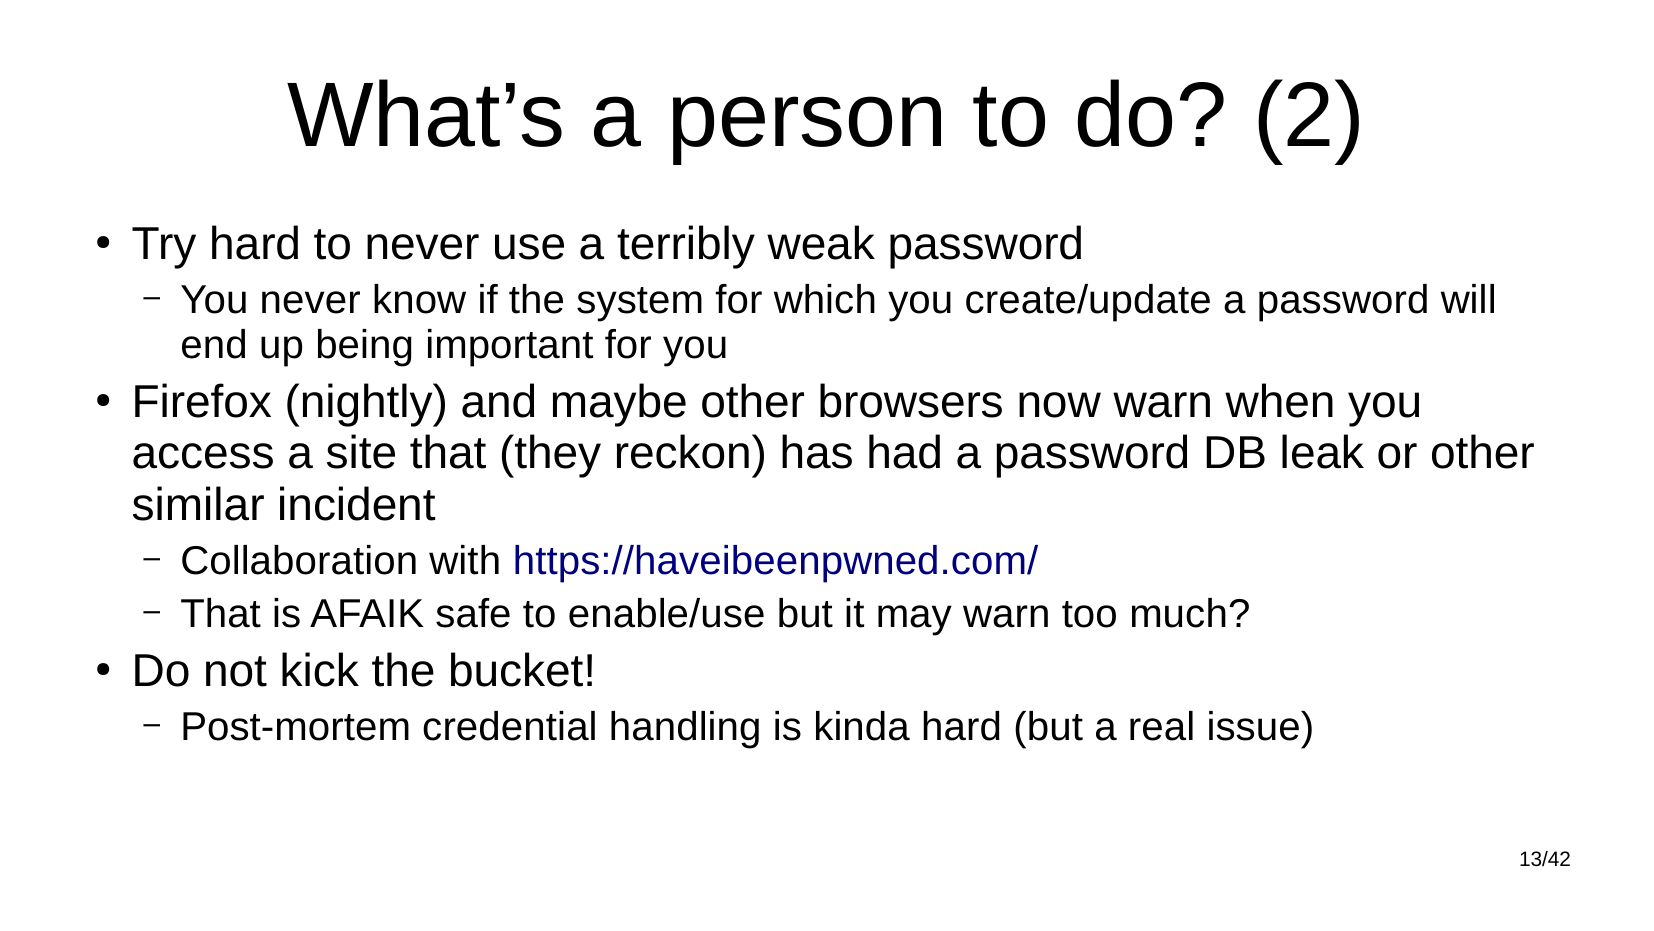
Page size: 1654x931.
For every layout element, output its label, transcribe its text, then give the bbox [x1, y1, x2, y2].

list Try hard to never use a terribly weak password You never know if the system for which you create/update a password will end up being important for you Firefox (nightly) and maybe other browsers now warn when you access a site that (they reckon) has had a password DB leak or other similar incident Collaboration with https://haveibeenpwned.com/ That is AFAIK safe to enable/use but it may warn too much? Do not kick the bucket! Post-mortem credential handling is kinda hard (but a real issue) [82, 217, 1571, 758]
title What’s a person to do? (2) [82, 37, 1571, 193]
